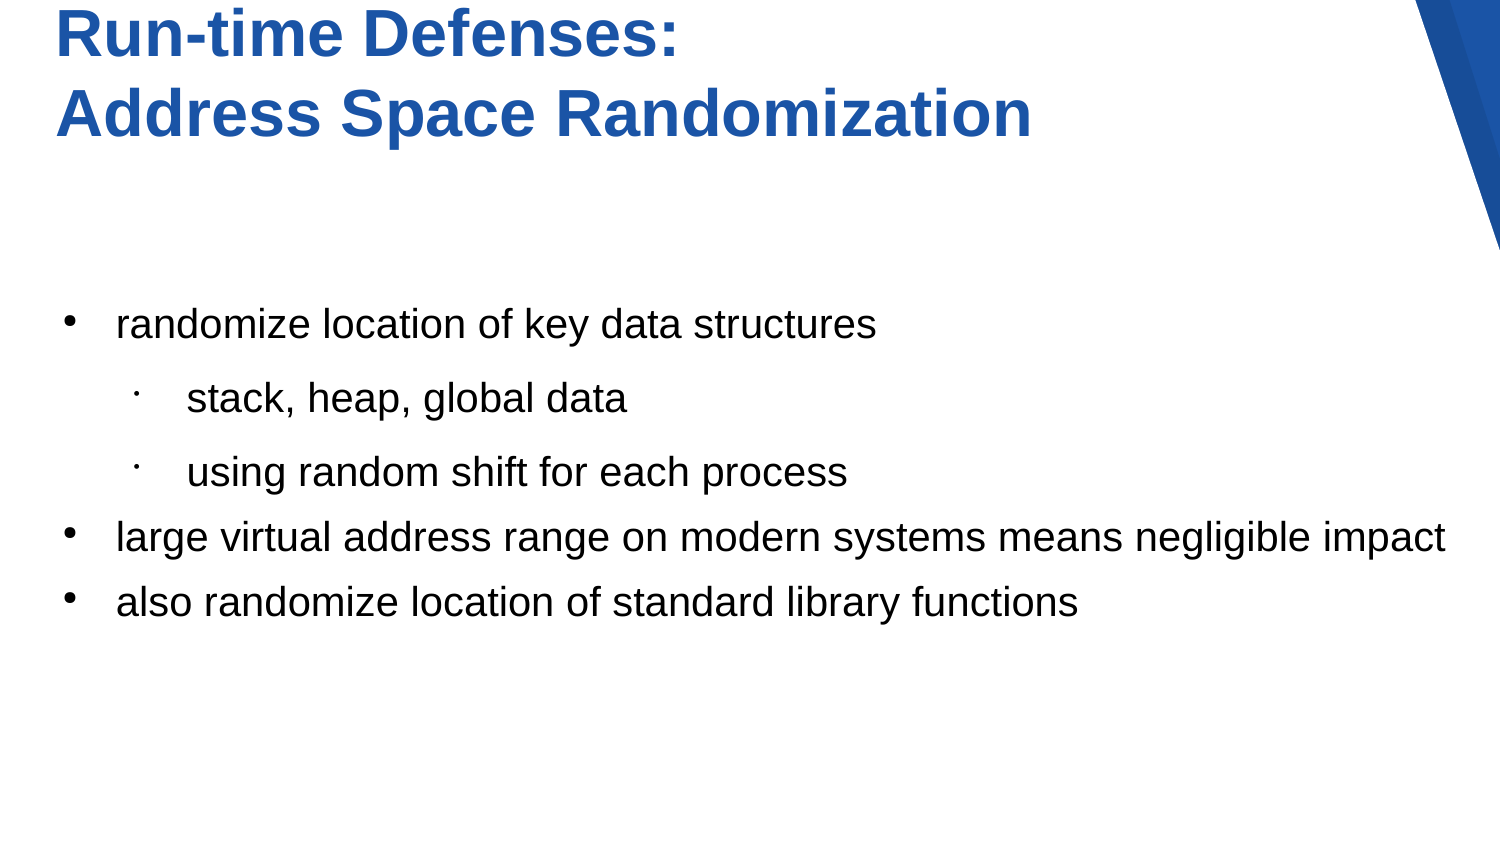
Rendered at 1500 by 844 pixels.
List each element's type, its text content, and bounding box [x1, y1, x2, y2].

list randomize location of key data structures stack, heap, global data using random shift for each process large virtual address range on modern systems means negligible impact also randomize location of standard library functions [30, 282, 1486, 721]
title Run-time Defenses: Address Space Randomization [40, 97, 1306, 166]
